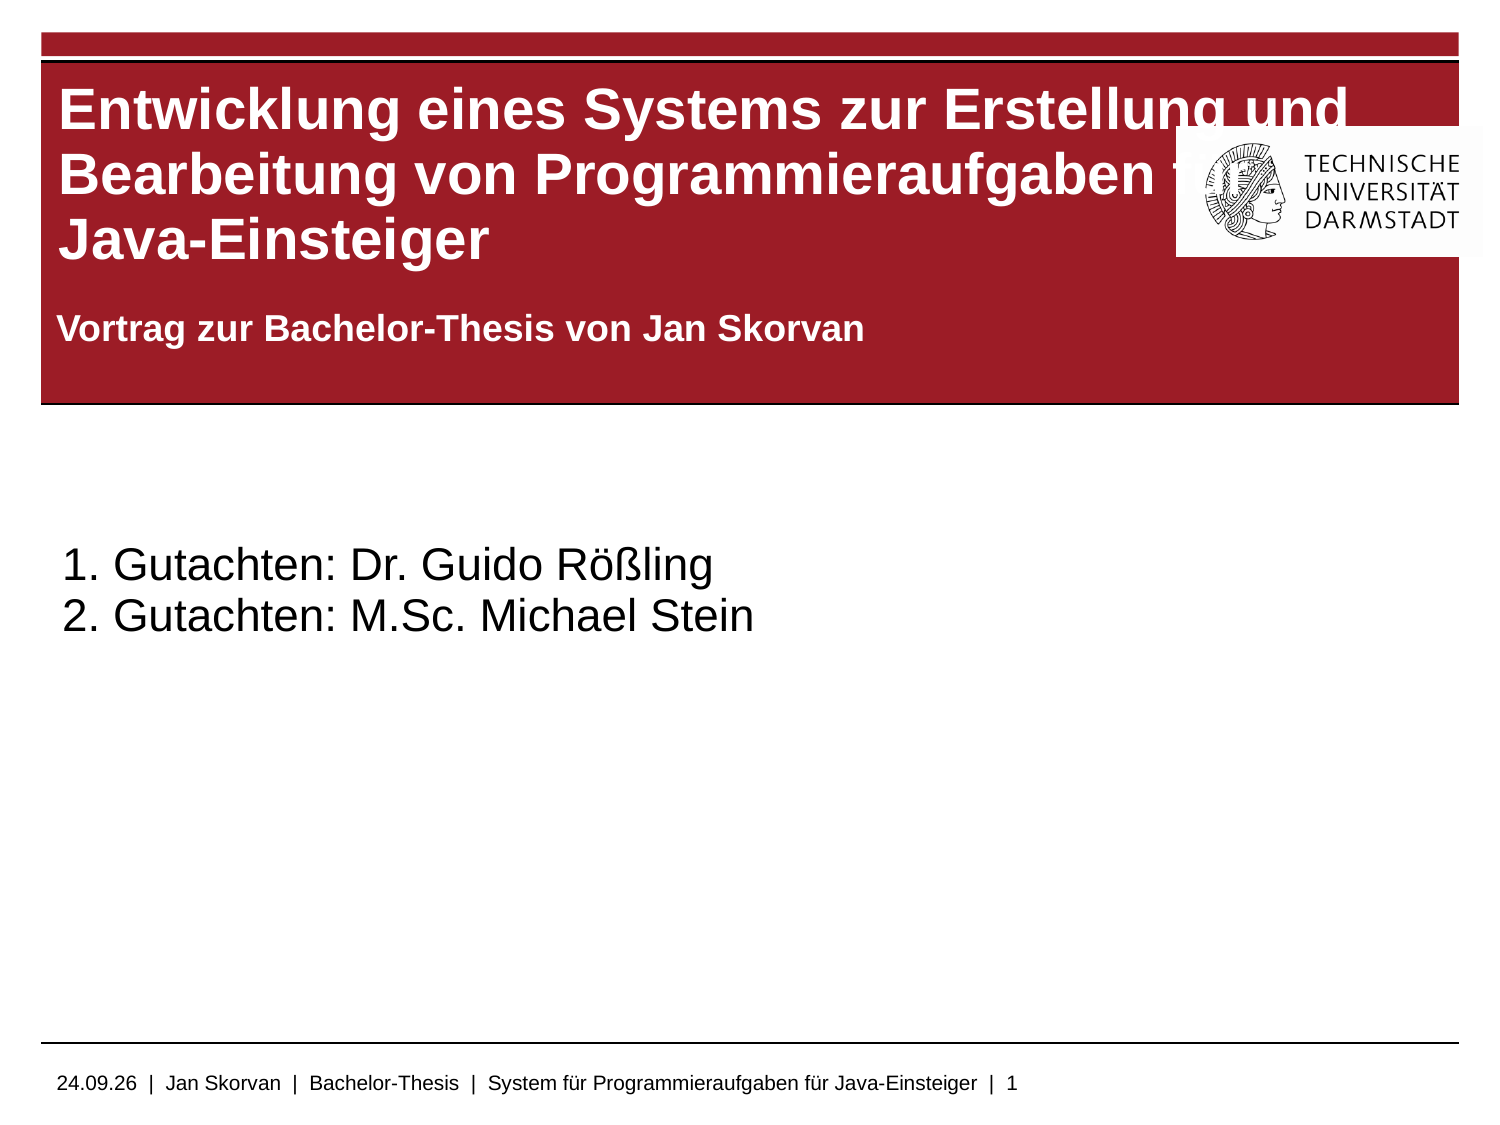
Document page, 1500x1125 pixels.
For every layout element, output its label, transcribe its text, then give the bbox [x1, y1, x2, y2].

title Entwicklung eines Systems zur Erstellung und Bearbeitung von Programmieraufgaben für Java-Einsteiger [59, 41, 1394, 308]
text_box 1. Gutachten: Dr. Guido Rößling 2. Gutachten: M.Sc. Michael Stein [47, 531, 886, 649]
